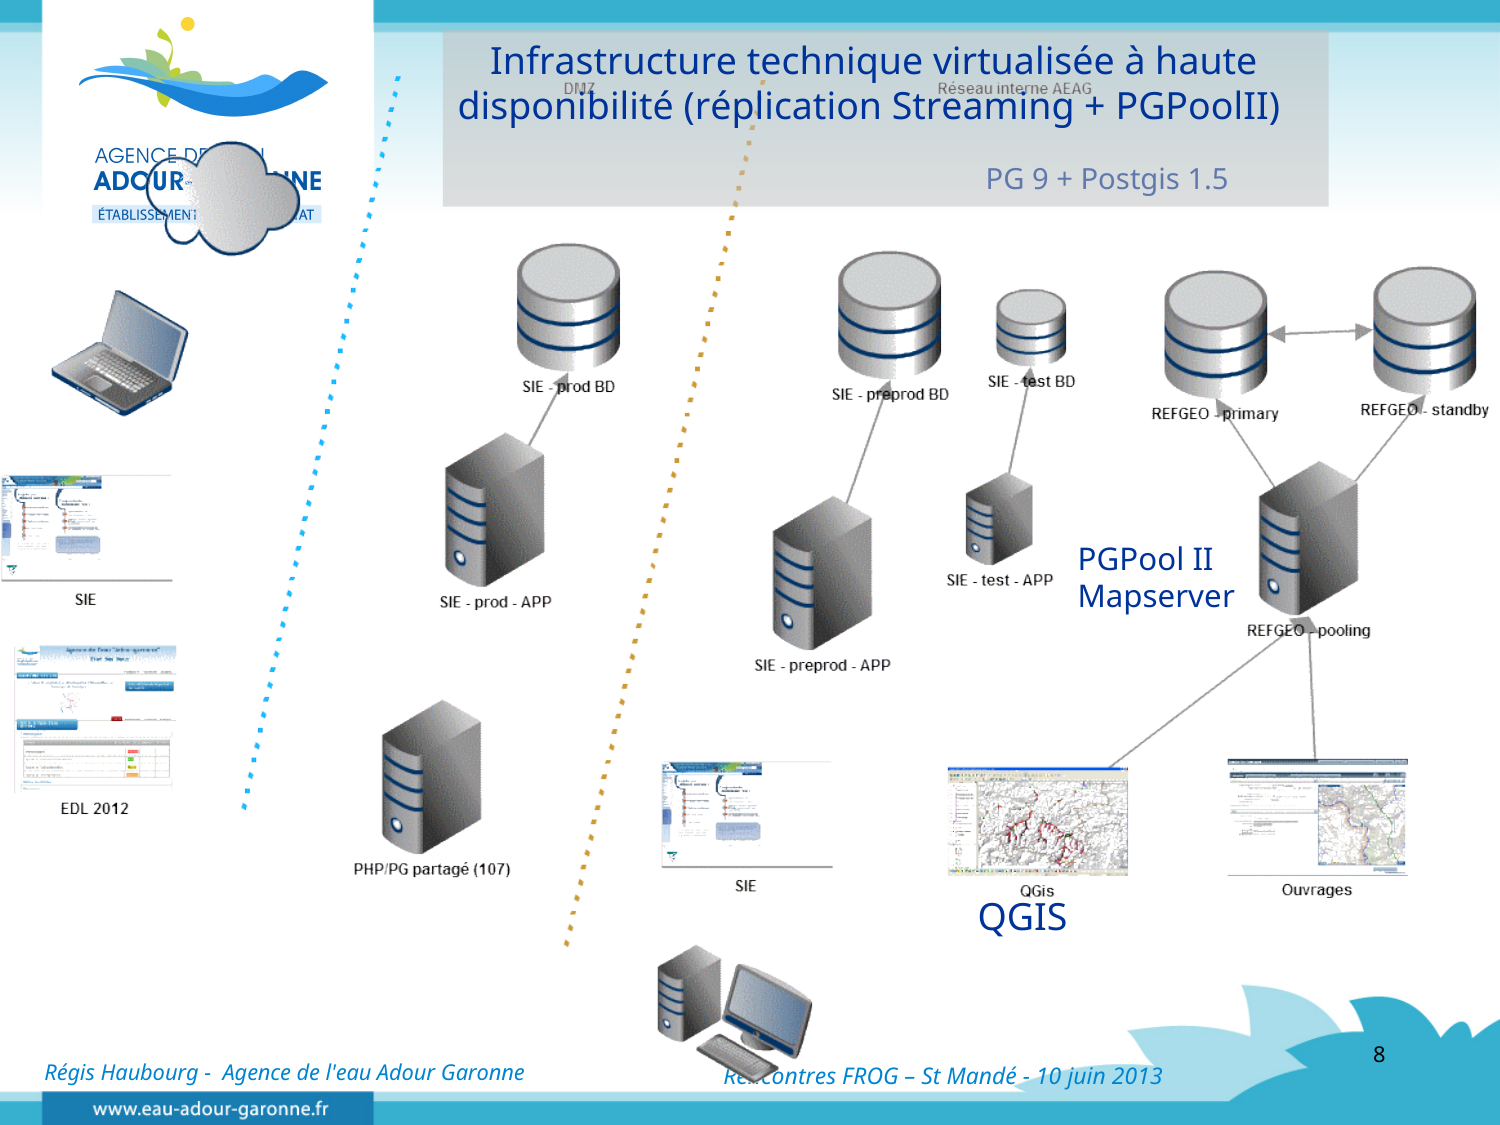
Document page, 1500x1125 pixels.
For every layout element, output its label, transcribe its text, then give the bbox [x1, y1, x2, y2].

picture [0, 0, 1500, 1125]
text_box Infrastructure technique virtualisée à haute disponibilité (réplication Streaming + PGPoolII) [442, 29, 1329, 207]
text_box PGPool II Mapserver [1062, 531, 1256, 622]
text_box QGIS [962, 885, 1093, 946]
